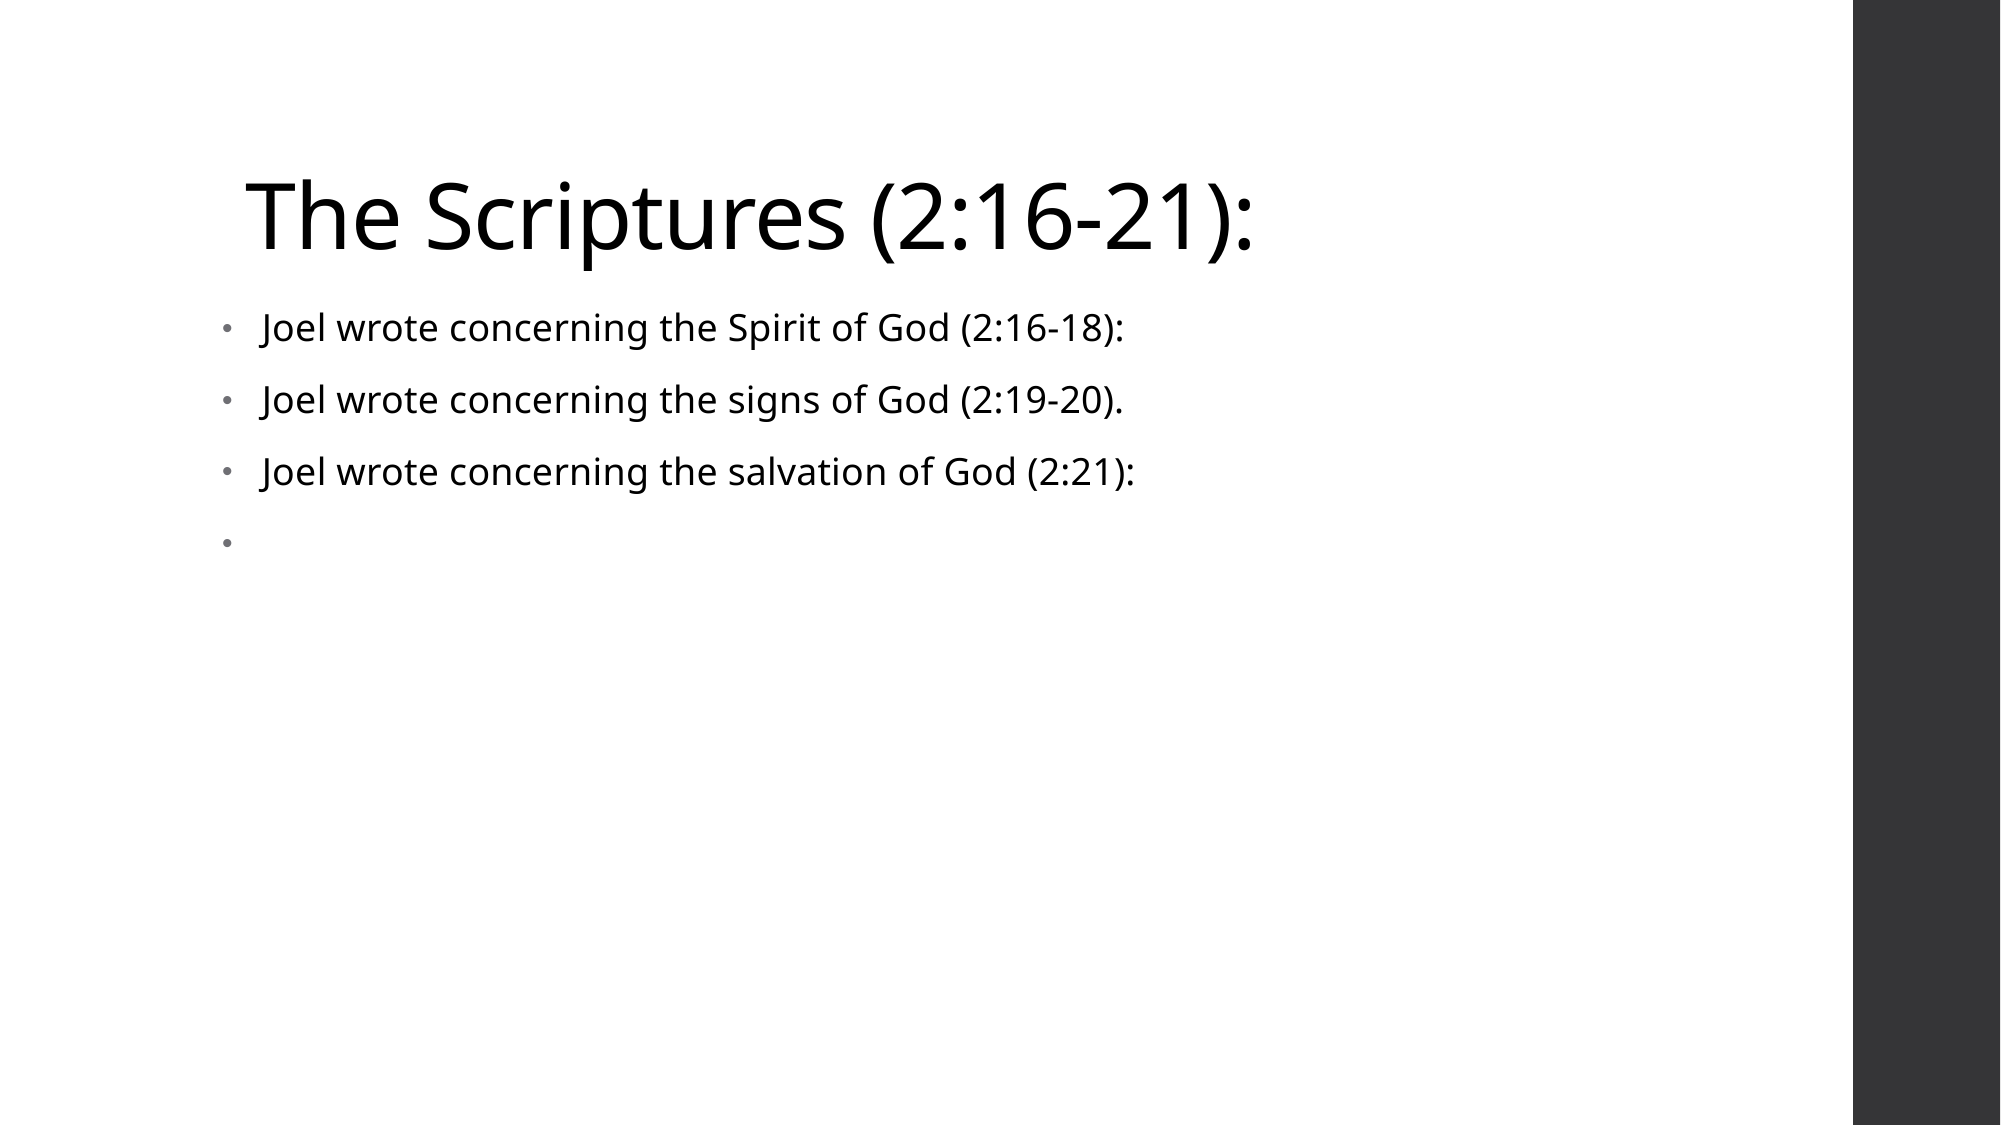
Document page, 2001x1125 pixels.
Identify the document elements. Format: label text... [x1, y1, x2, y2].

title The Scriptures (2:16-21): [206, 60, 1797, 278]
list Joel wrote concerning the Spirit of God (2:16-18): Joel wrote concerning the signs of God (2:19-20). Joel wrote concerning the salvation of God (2:21): [206, 299, 1617, 1014]
